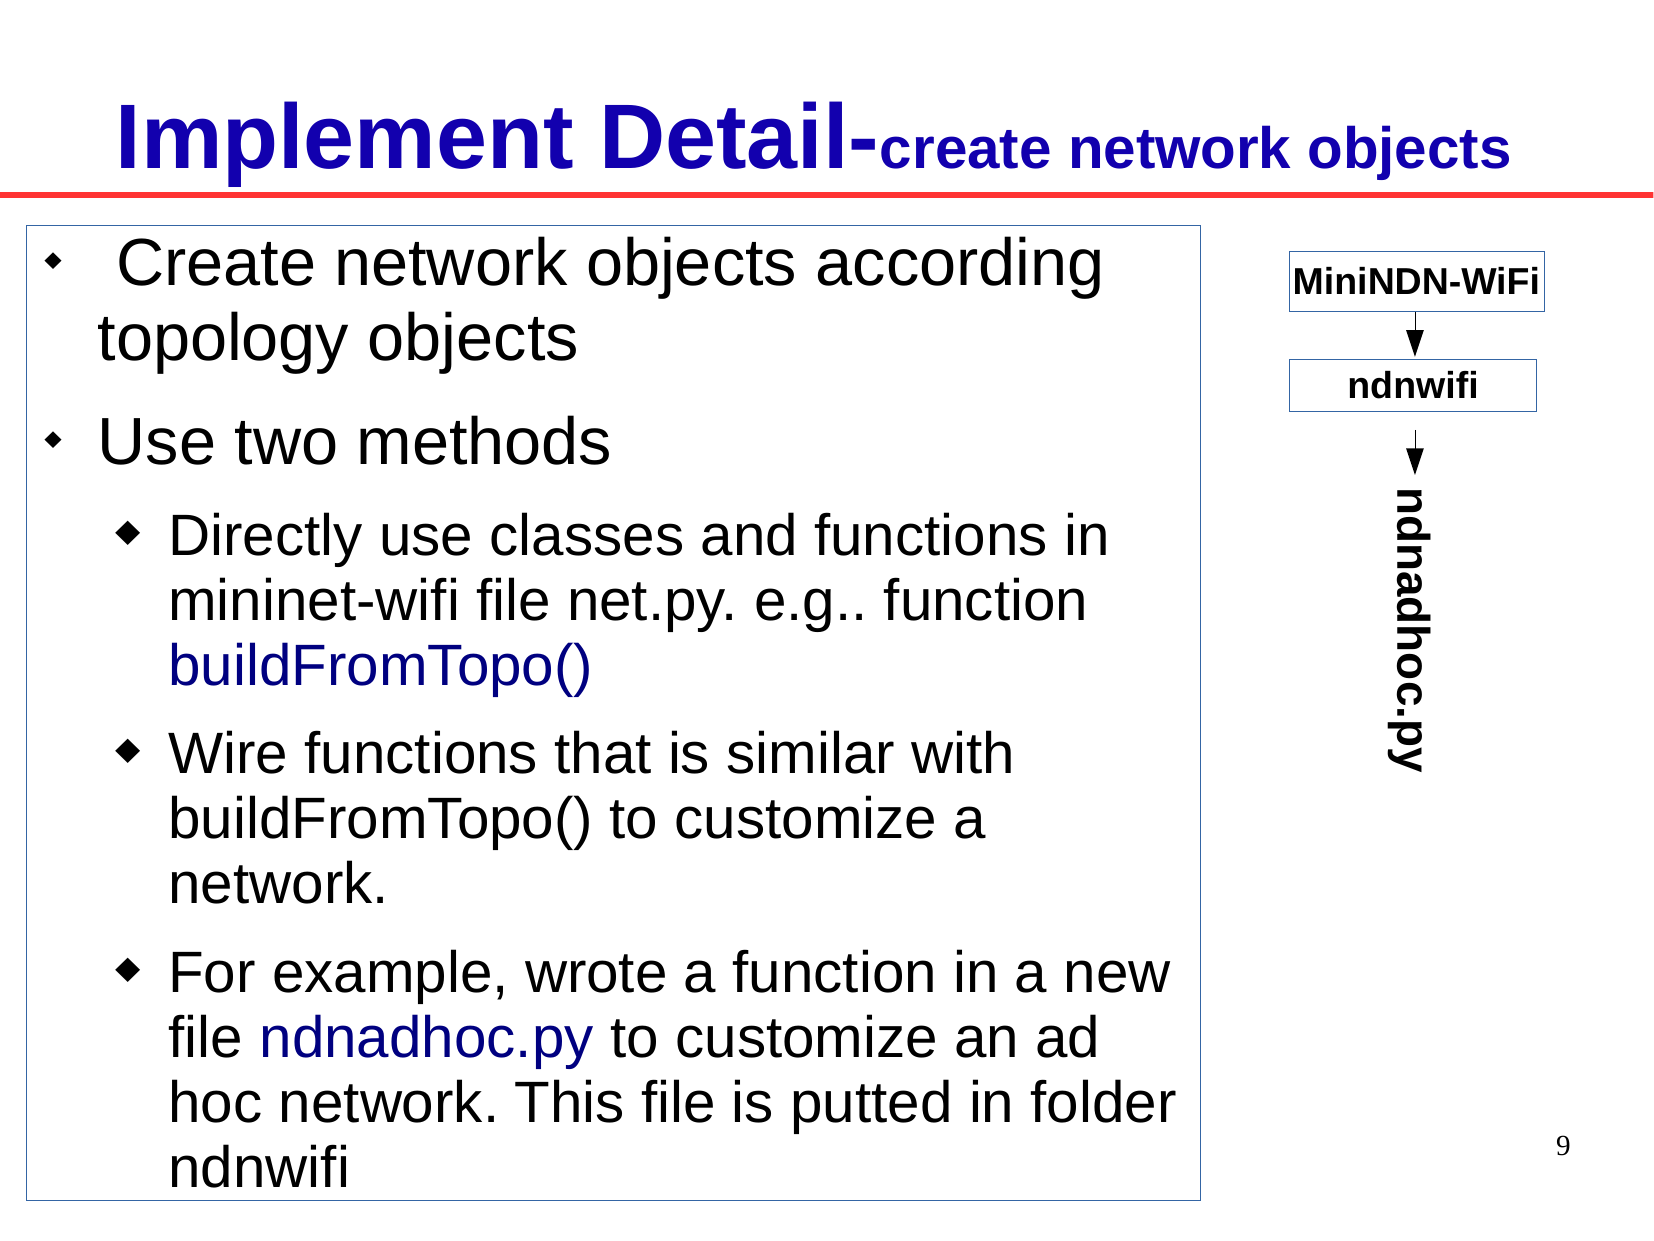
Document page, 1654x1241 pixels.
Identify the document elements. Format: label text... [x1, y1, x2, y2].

text_box ndnadhoc.py [1365, 474, 1462, 787]
text_box ndnwifi [1289, 359, 1537, 412]
list Create network objects according topology objects Use two methods Directly use classes and functions in mininet-wifi file net.py. e.g.. function buildFromTopo() Wire functions that is similar with buildFromTopo() to customize a network. For example, wrote a function in a new file ndnadhoc.py to customize an ad hoc network. This file is putted in folder ndnwifi [26, 225, 1201, 1201]
title Implement Detail-create network objects [82, 79, 1571, 194]
text_box MiniNDN-WiFi [1289, 251, 1545, 312]
